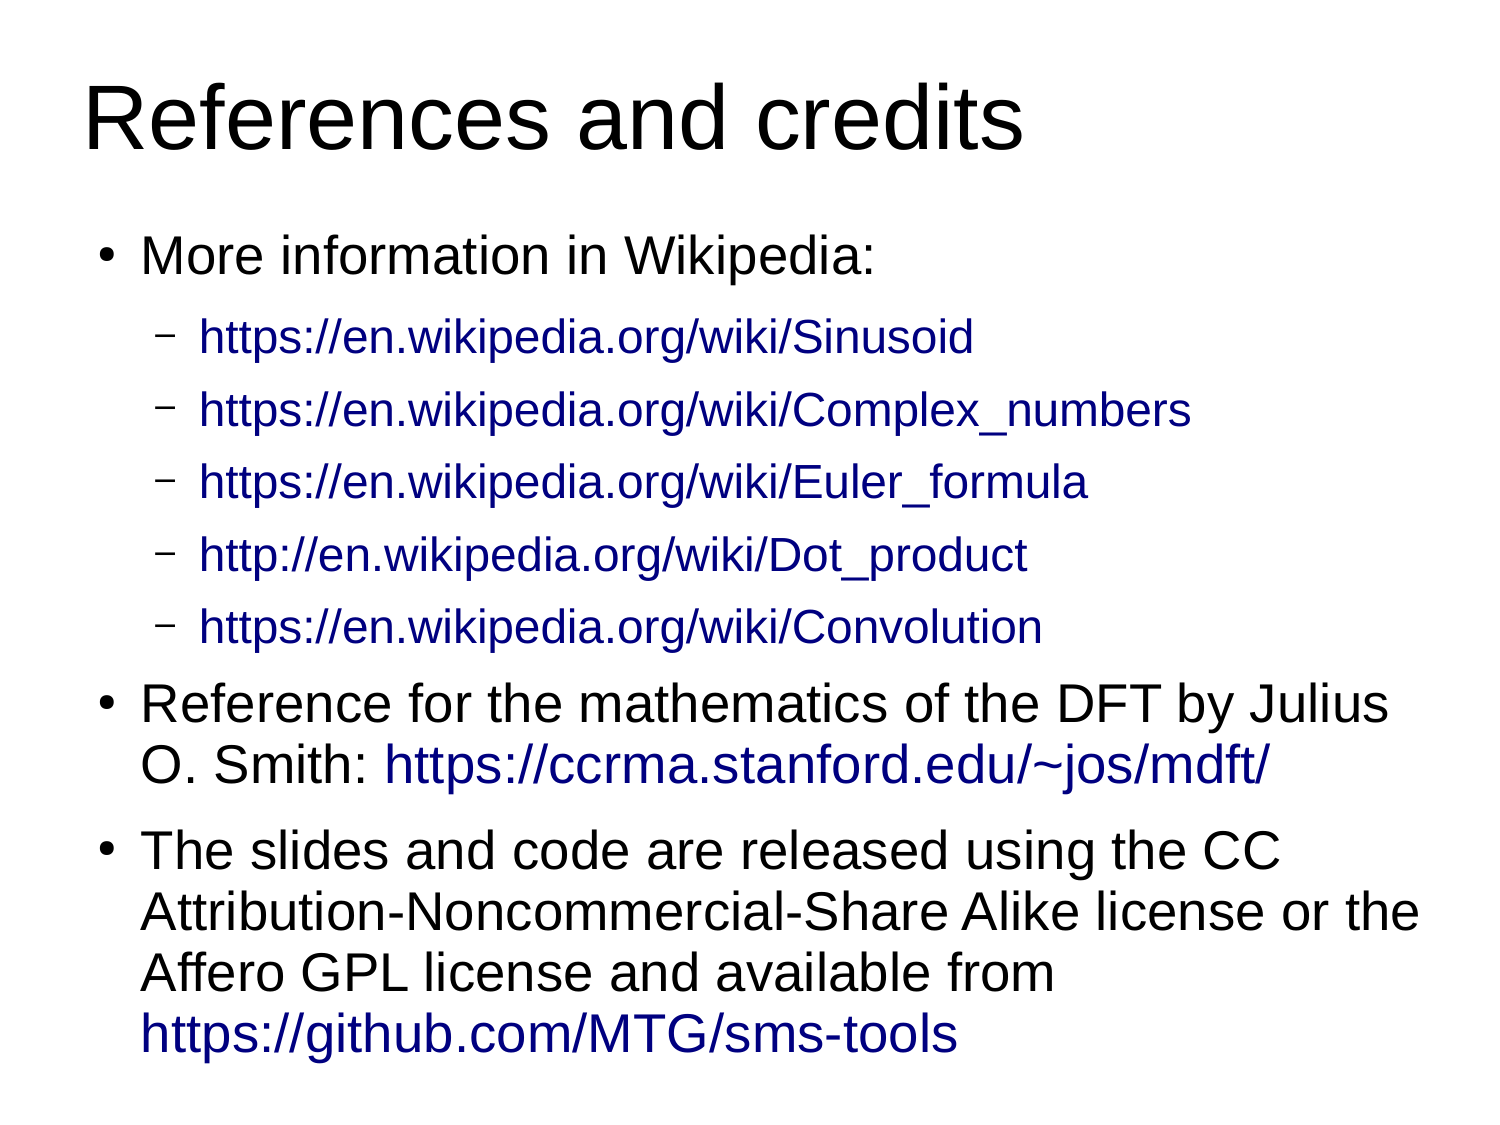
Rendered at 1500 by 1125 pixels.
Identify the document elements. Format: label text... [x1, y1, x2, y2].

title References and credits [82, 13, 1456, 222]
list More information in Wikipedia: https://en.wikipedia.org/wiki/Sinusoid https://en.wikipedia.org/wiki/Complex_numbers https://en.wikipedia.org/wiki/Euler_formula http://en.wikipedia.org/wiki/Dot_product https://en.wikipedia.org/wiki/Convolution Reference for the mathematics of the DFT by Julius O. Smith: https://ccrma.stanford.edu/~jos/mdft/ The slides and code are released using the CC Attribution-Noncommercial-Share Alike license or the Affero GPL license and available from https://github.com/MTG/sms-tools [82, 224, 1441, 1066]
